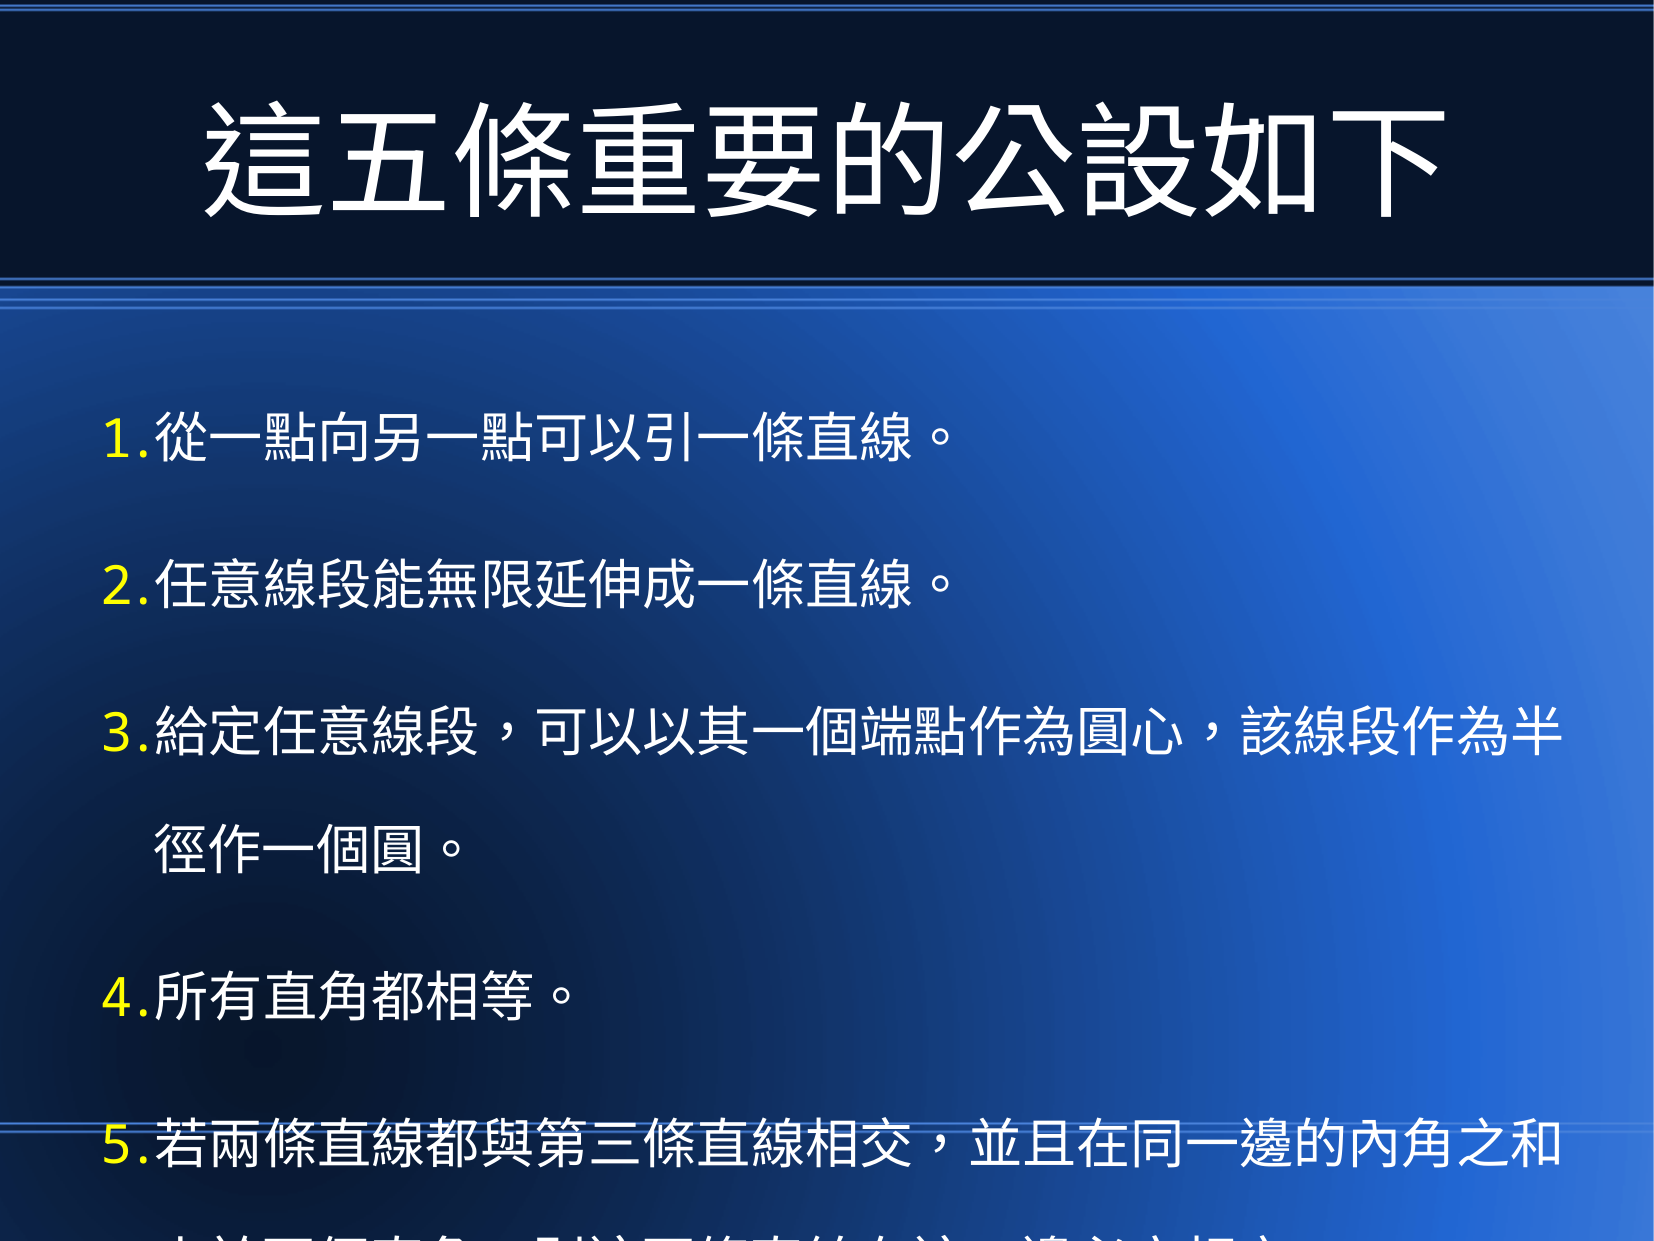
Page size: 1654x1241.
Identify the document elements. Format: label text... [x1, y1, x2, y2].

title 這五條重要的公設如下 [82, 49, 1571, 257]
picture [0, 0, 1654, 1241]
list 從一點向另一點可以引一條直線。 任意線段能無限延伸成一條直線。 給定任意線段，可以以其一個端點作為圓心，該線段作為半徑作一個圓。 所有直角都相等。 若兩條直線都與第三條直線相交，並且在同一邊的內角之和小於兩個直角，則這兩條直線在這一邊必定相交。 [82, 355, 1571, 1241]
